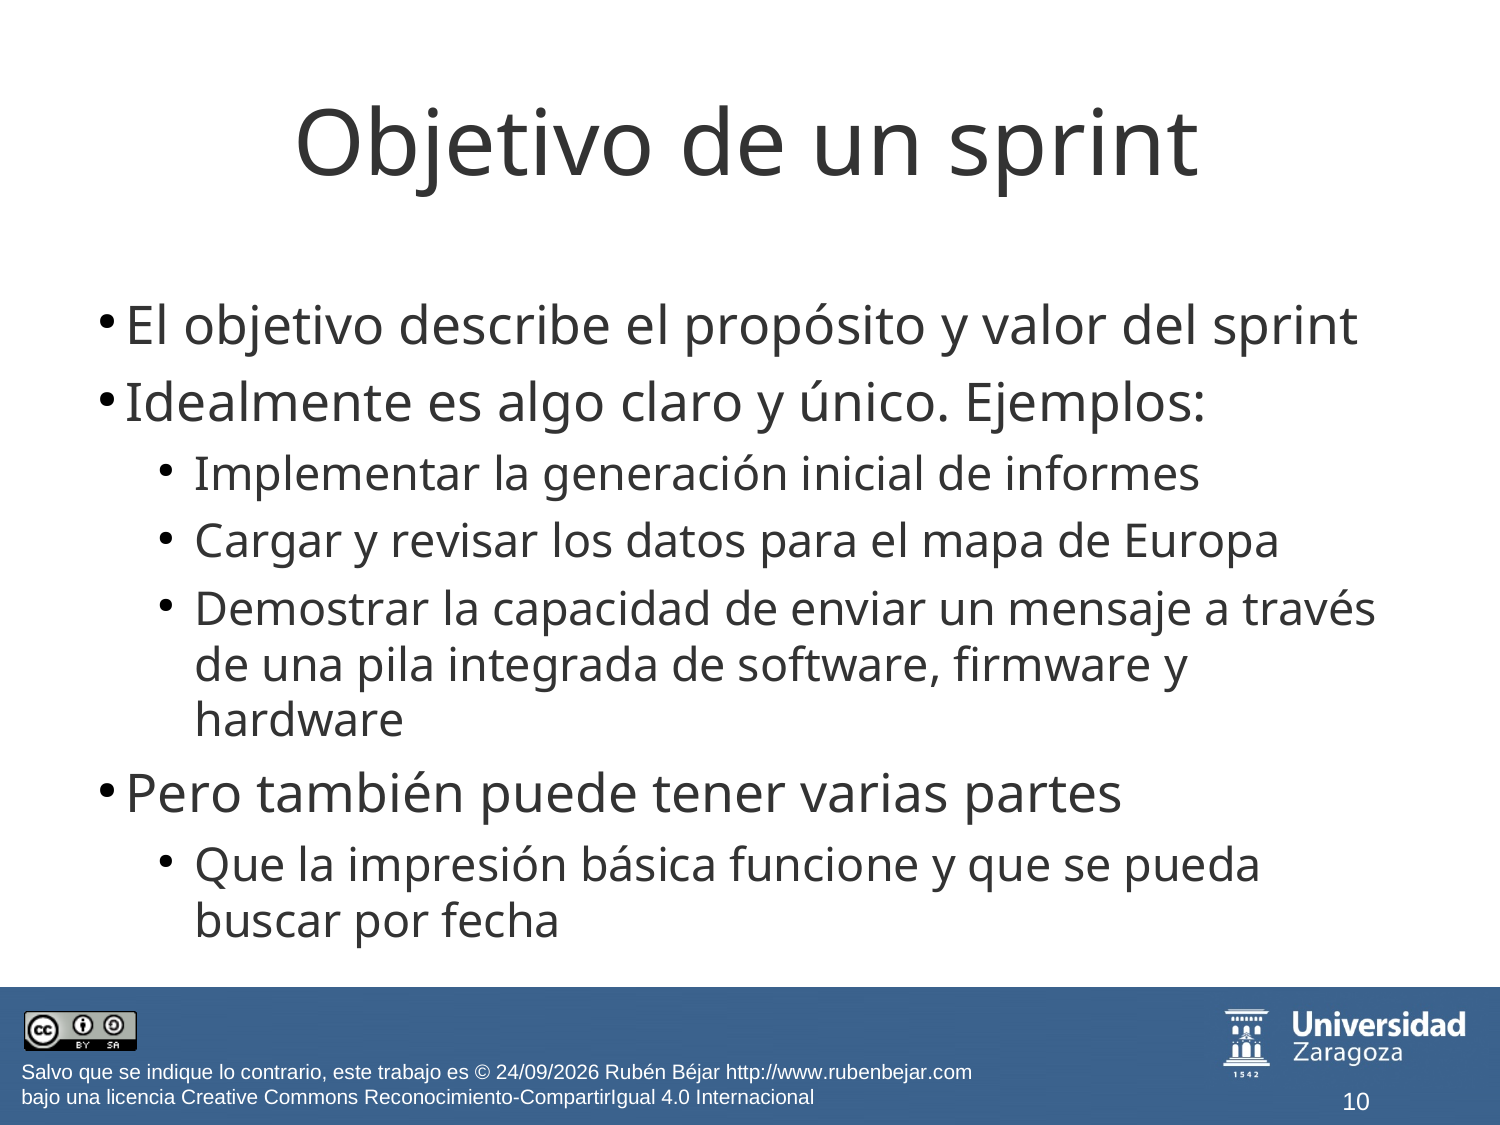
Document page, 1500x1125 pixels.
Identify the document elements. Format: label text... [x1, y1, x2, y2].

title Objetivo de un sprint [74, 21, 1420, 257]
list El objetivo describe el propósito y valor del sprint Idealmente es algo claro y único. Ejemplos: Implementar la generación inicial de informes Cargar y revisar los datos para el mapa de Europa Demostrar la capacidad de enviar un mensaje a través de una pila integrada de software, firmware y hardware Pero también puede tener varias partes Que la impresión básica funcione y que se pueda buscar por fecha [82, 283, 1418, 957]
picture [0, 987, 1500, 1125]
